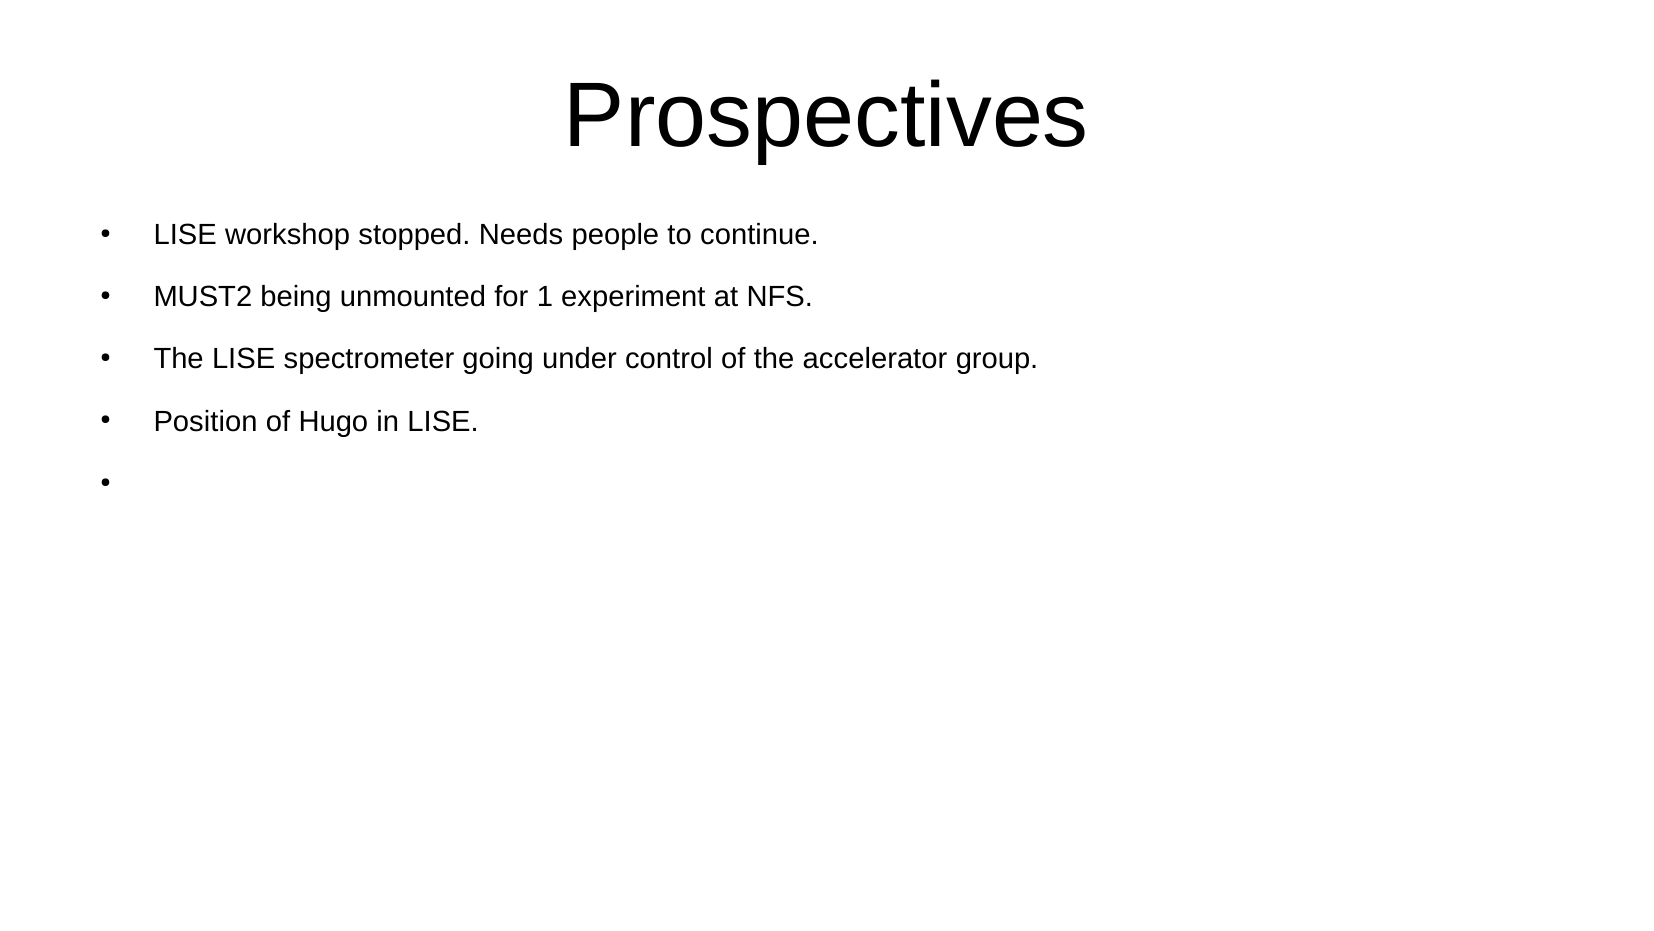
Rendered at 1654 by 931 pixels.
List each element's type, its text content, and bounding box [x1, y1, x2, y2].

title Prospectives [82, 37, 1571, 193]
list LISE workshop stopped. Needs people to continue. MUST2 being unmounted for 1 experiment at NFS. The LISE spectrometer going under control of the accelerator group. Position of Hugo in LISE. [82, 217, 1571, 758]
